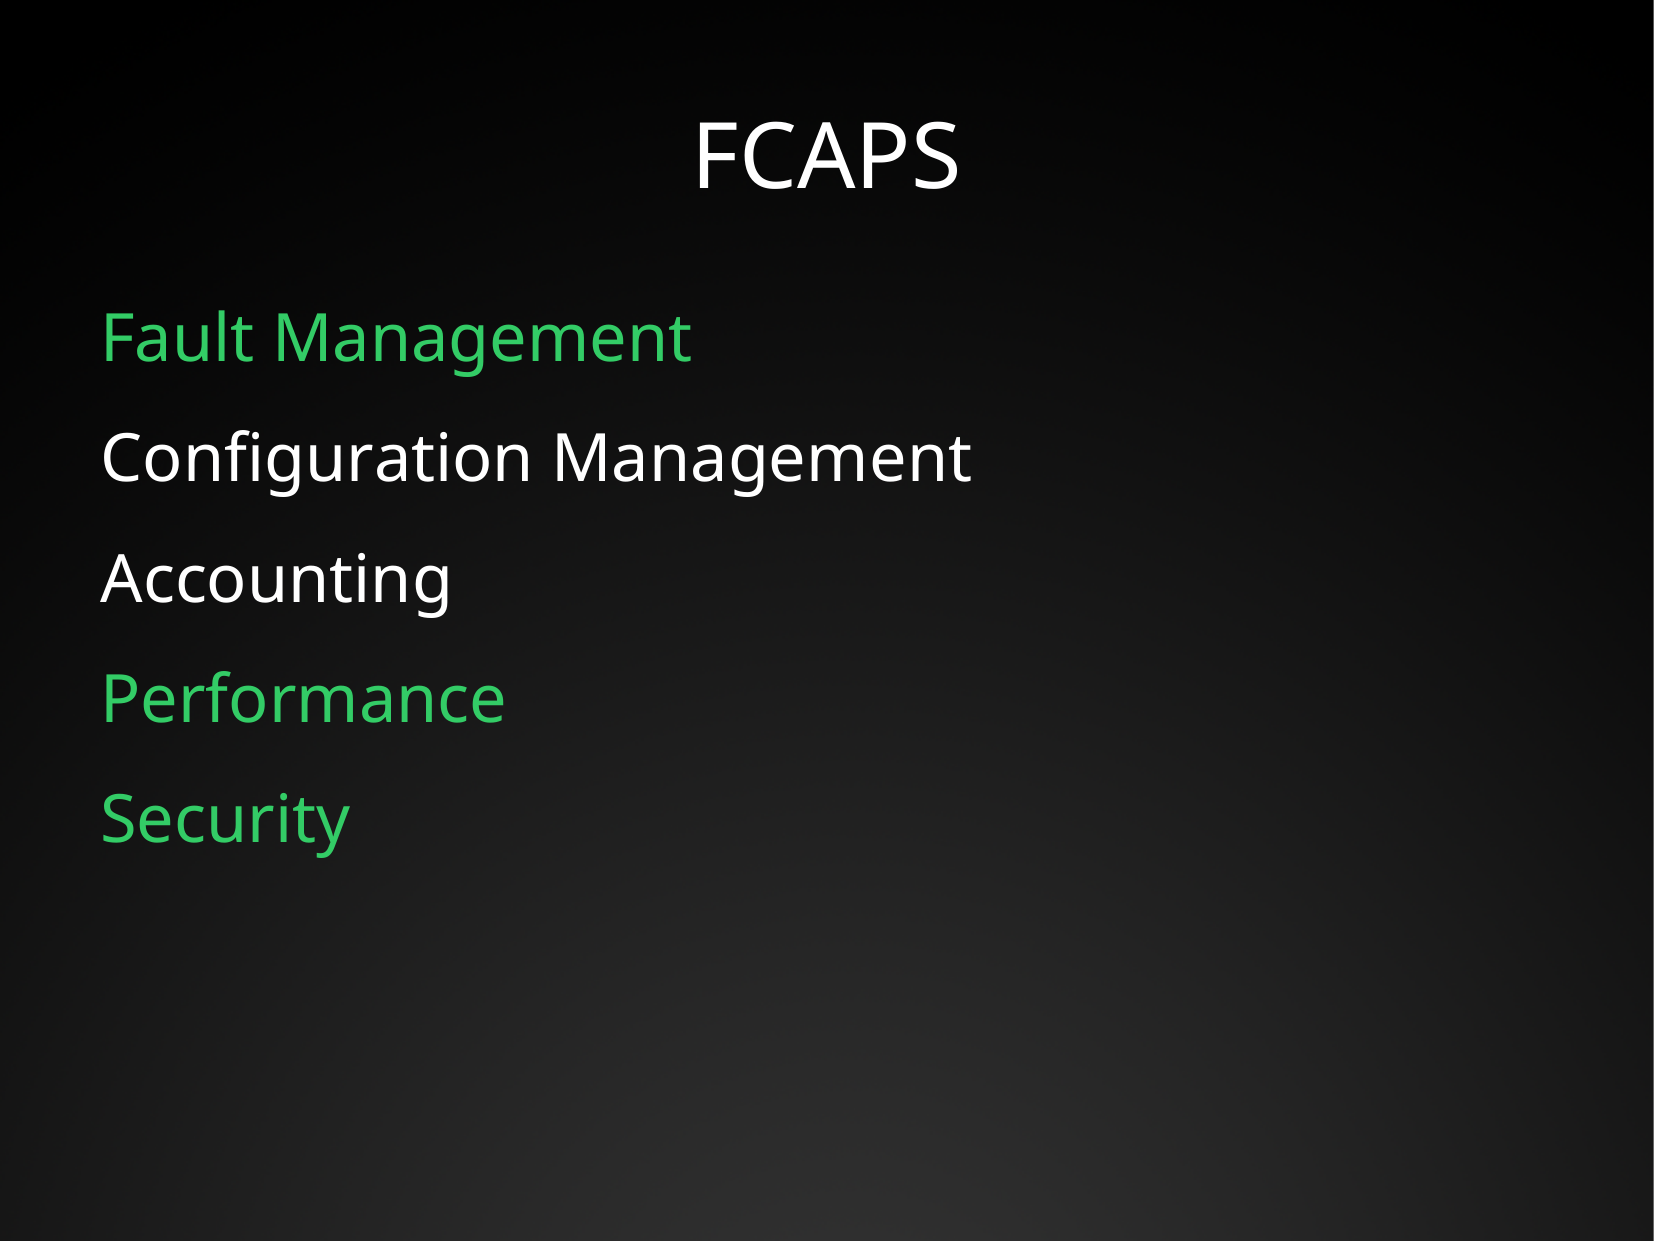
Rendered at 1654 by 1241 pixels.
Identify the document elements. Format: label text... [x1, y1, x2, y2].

title FCAPS [82, 49, 1571, 257]
picture [0, 0, 1654, 1241]
list Fault Management Configuration Management Accounting Performance Security [82, 290, 1571, 1109]
